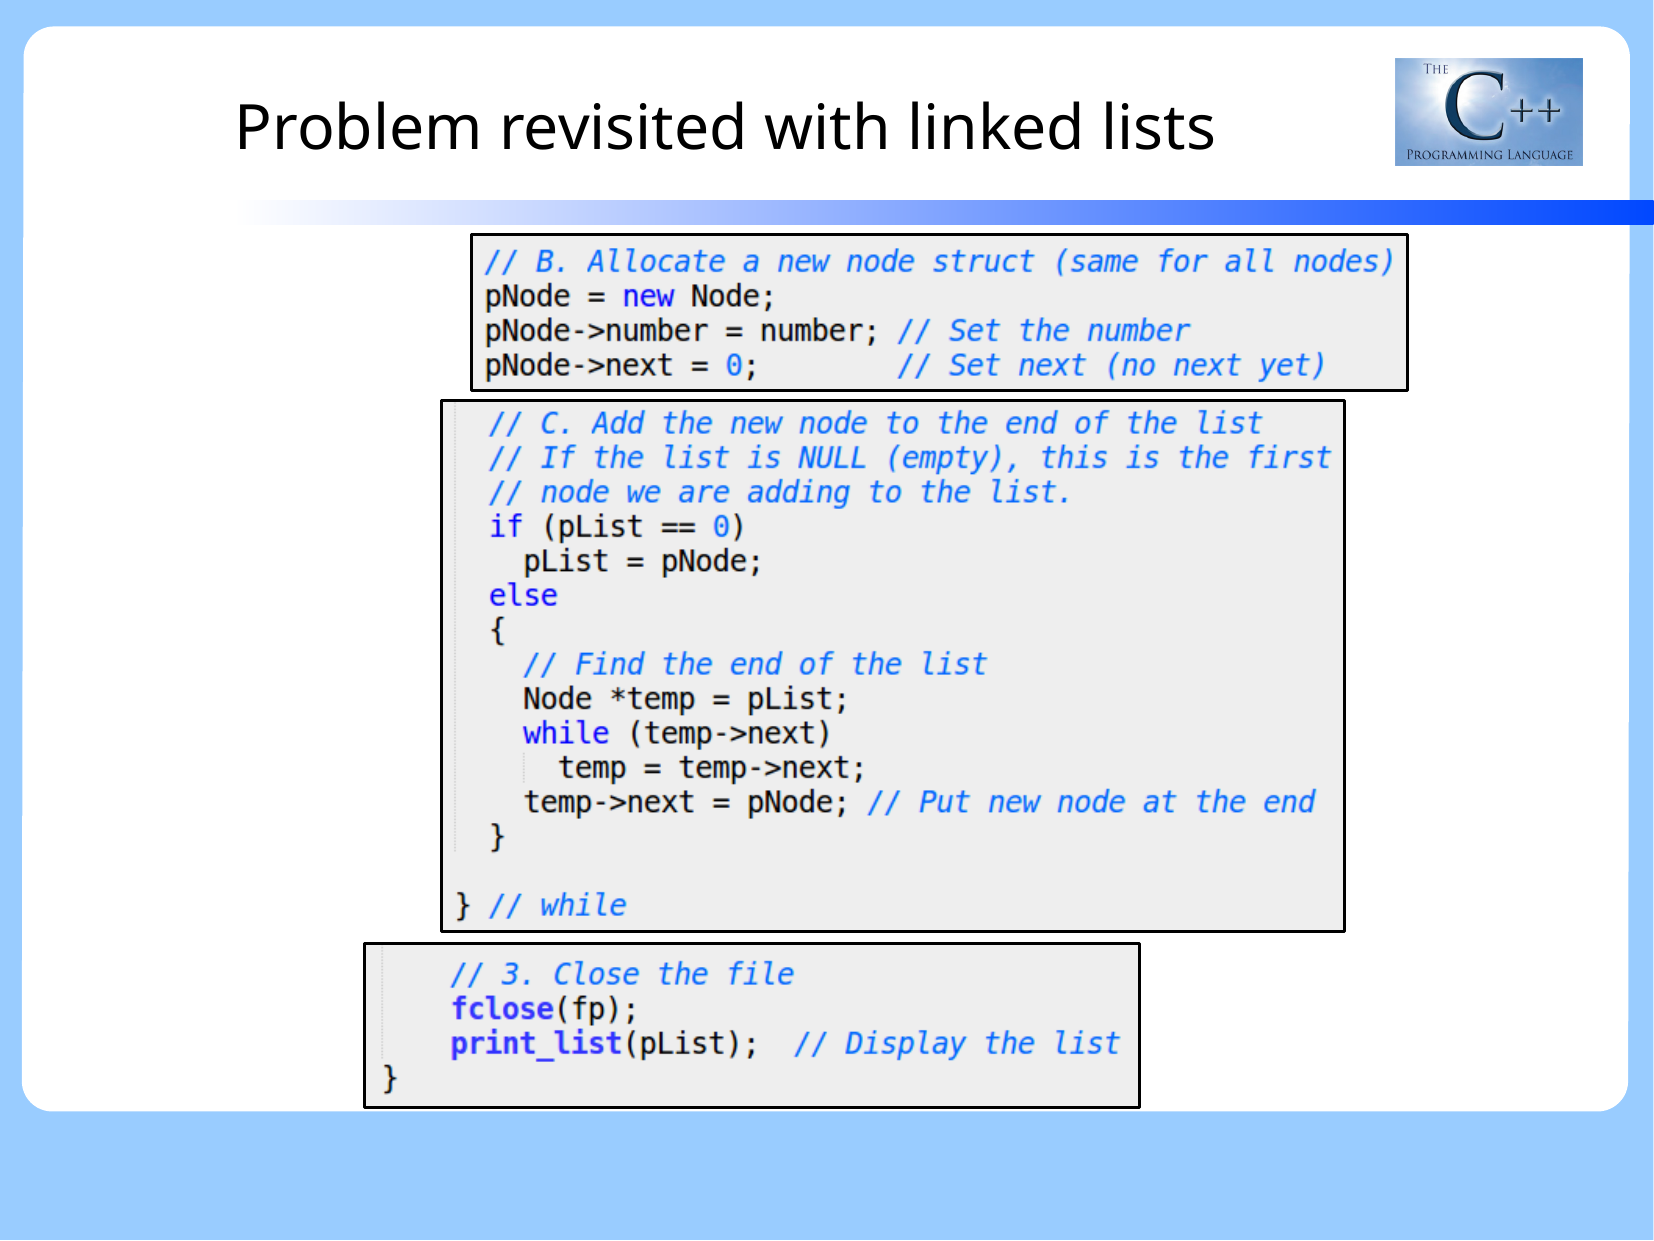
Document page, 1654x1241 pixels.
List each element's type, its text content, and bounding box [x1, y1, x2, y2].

picture [472, 236, 1406, 390]
picture [366, 944, 1138, 1106]
picture [442, 401, 1343, 930]
title Problem revisited with linked lists [82, 49, 1371, 201]
picture [1395, 58, 1583, 166]
